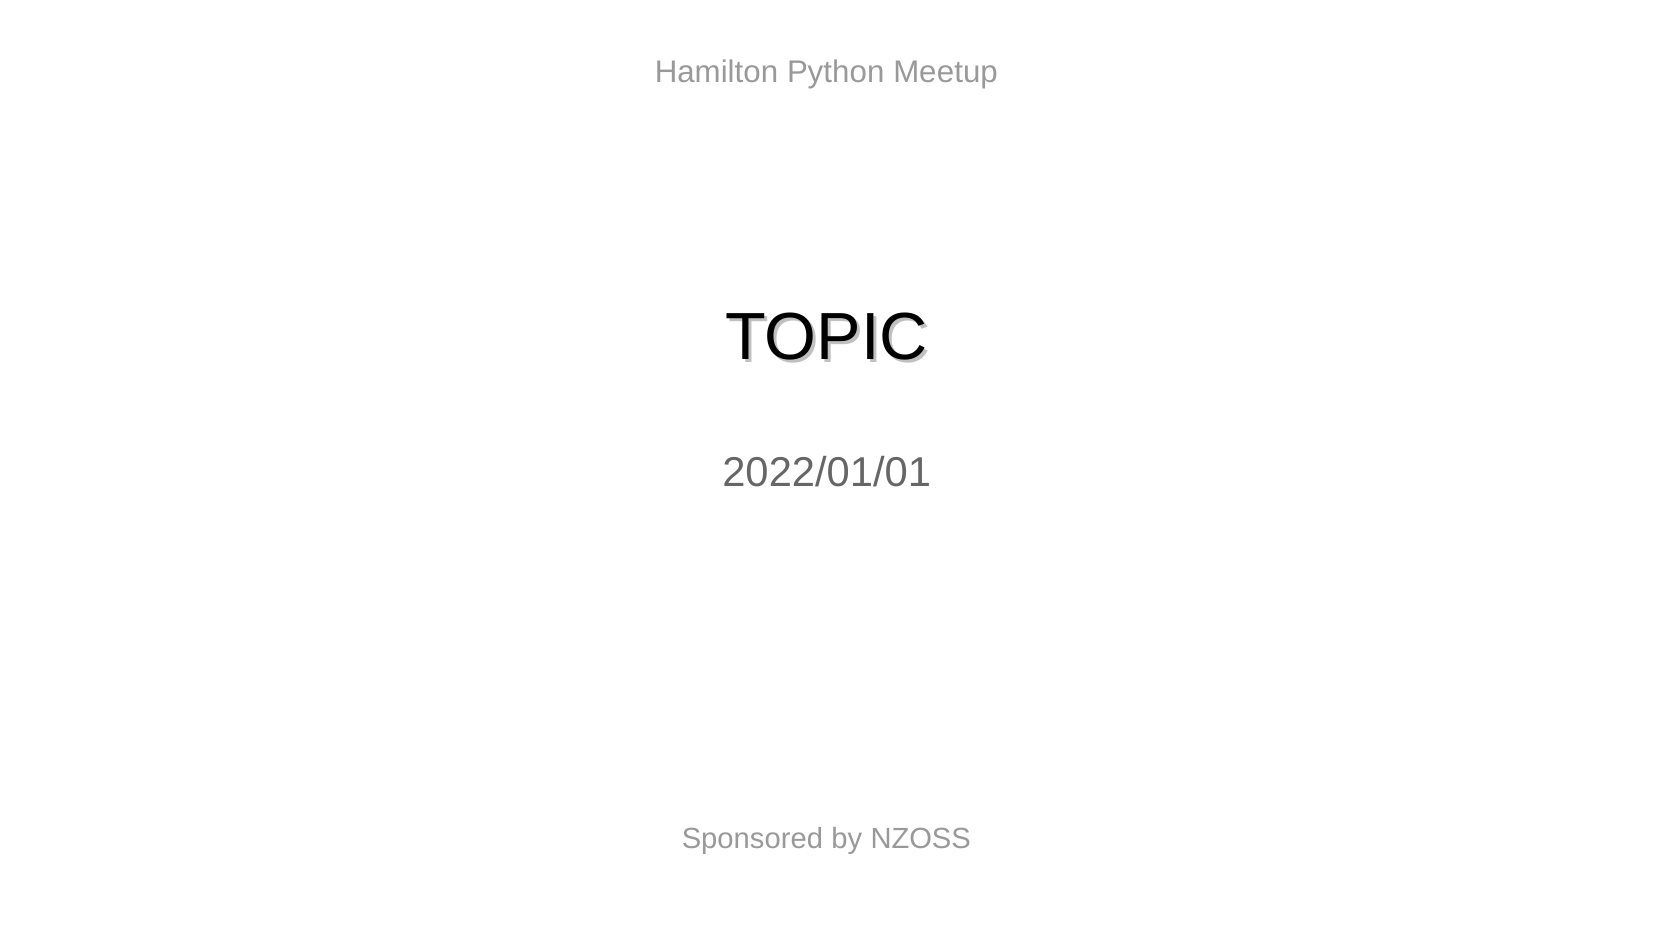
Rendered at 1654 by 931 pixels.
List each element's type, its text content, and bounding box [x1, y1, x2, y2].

text_box Sponsored by NZOSS [667, 815, 987, 863]
text_box TOPIC 2022/01/01 [82, 37, 1571, 757]
text_box Hamilton Python Meetup [640, 47, 1014, 97]
